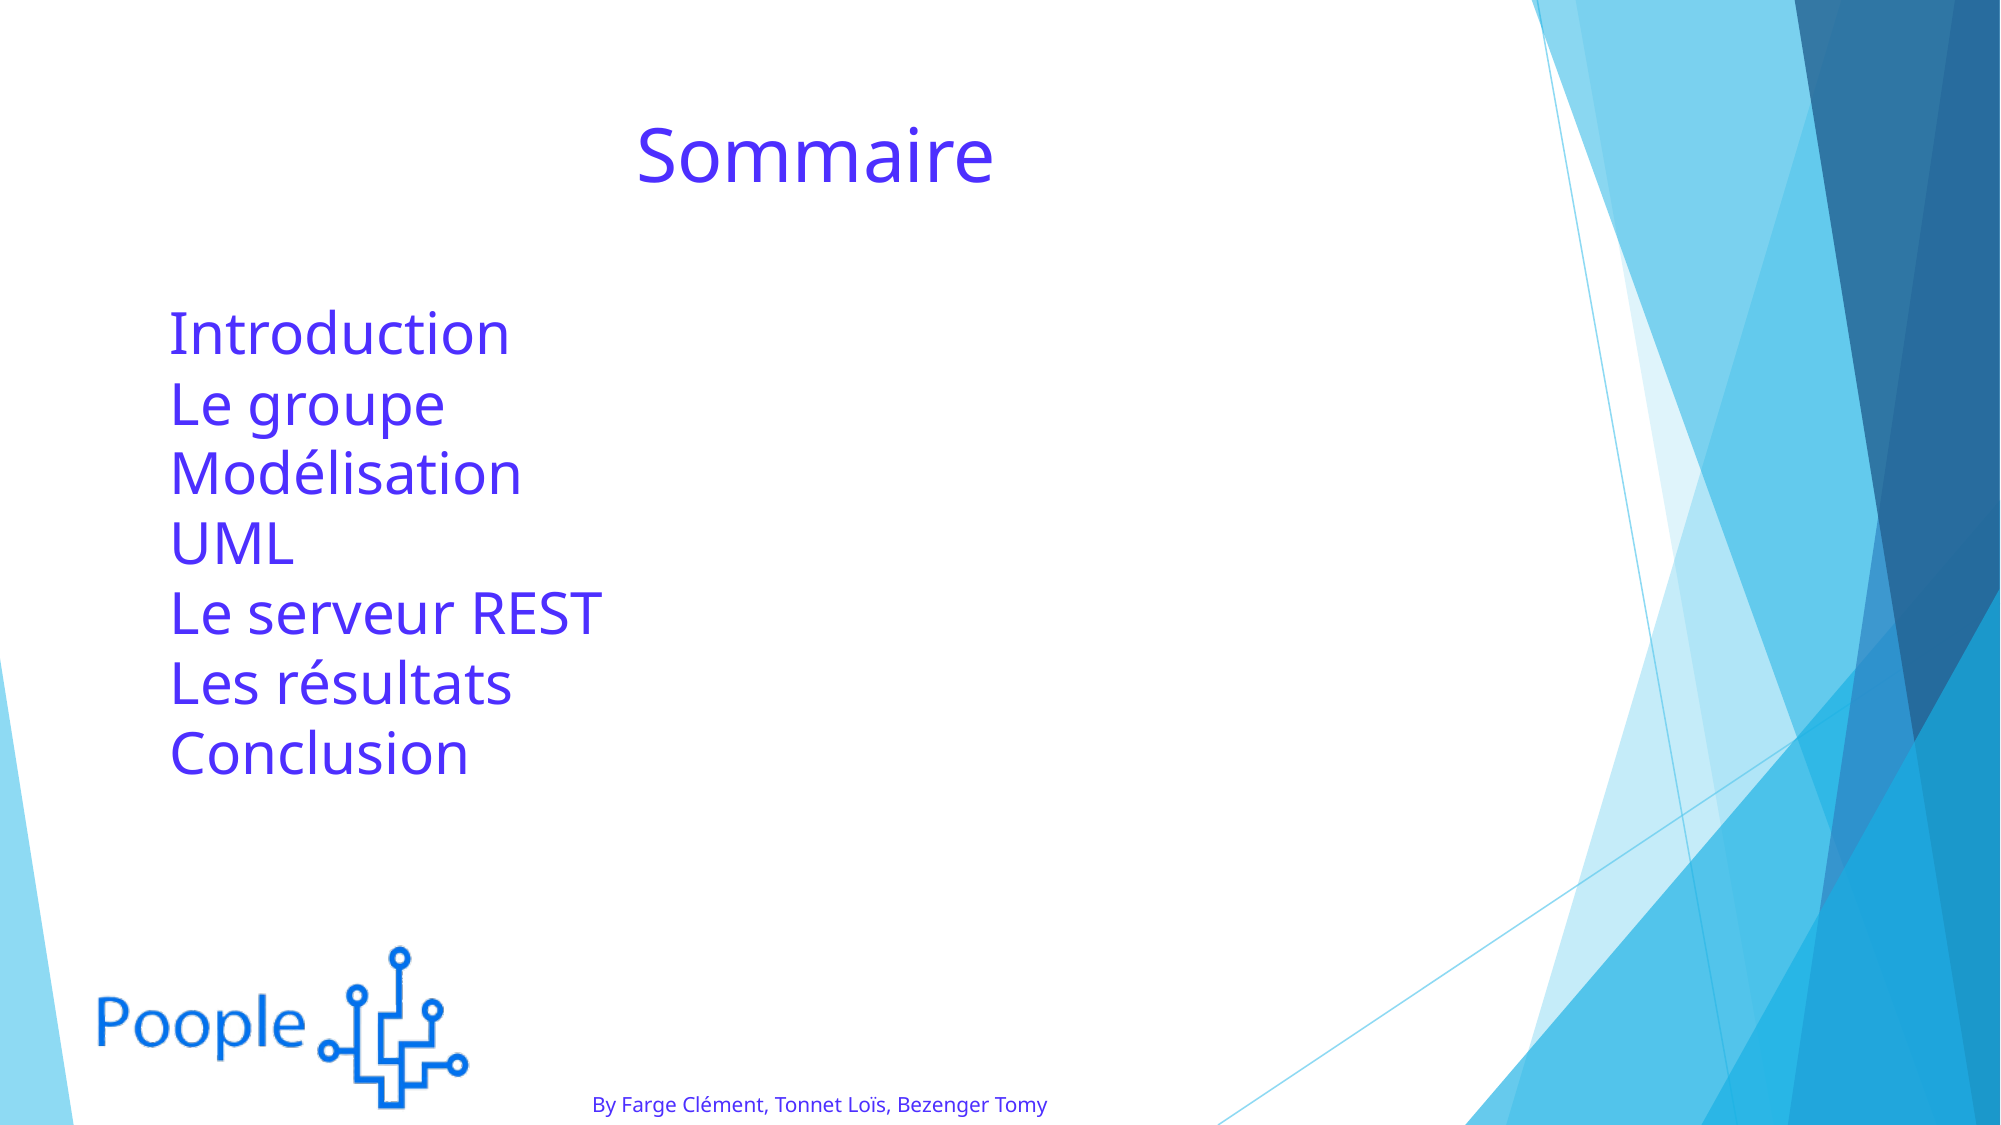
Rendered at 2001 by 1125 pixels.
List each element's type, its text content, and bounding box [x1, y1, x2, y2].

title Sommaire [111, 99, 1522, 317]
text_box Introduction Le groupe Modélisation UML Le serveur REST Les résultats Conclusion [154, 289, 670, 729]
picture [86, 929, 472, 1125]
text_box By Farge Clément, Tonnet Loïs, Bezenger Tomy [577, 1085, 1063, 1125]
